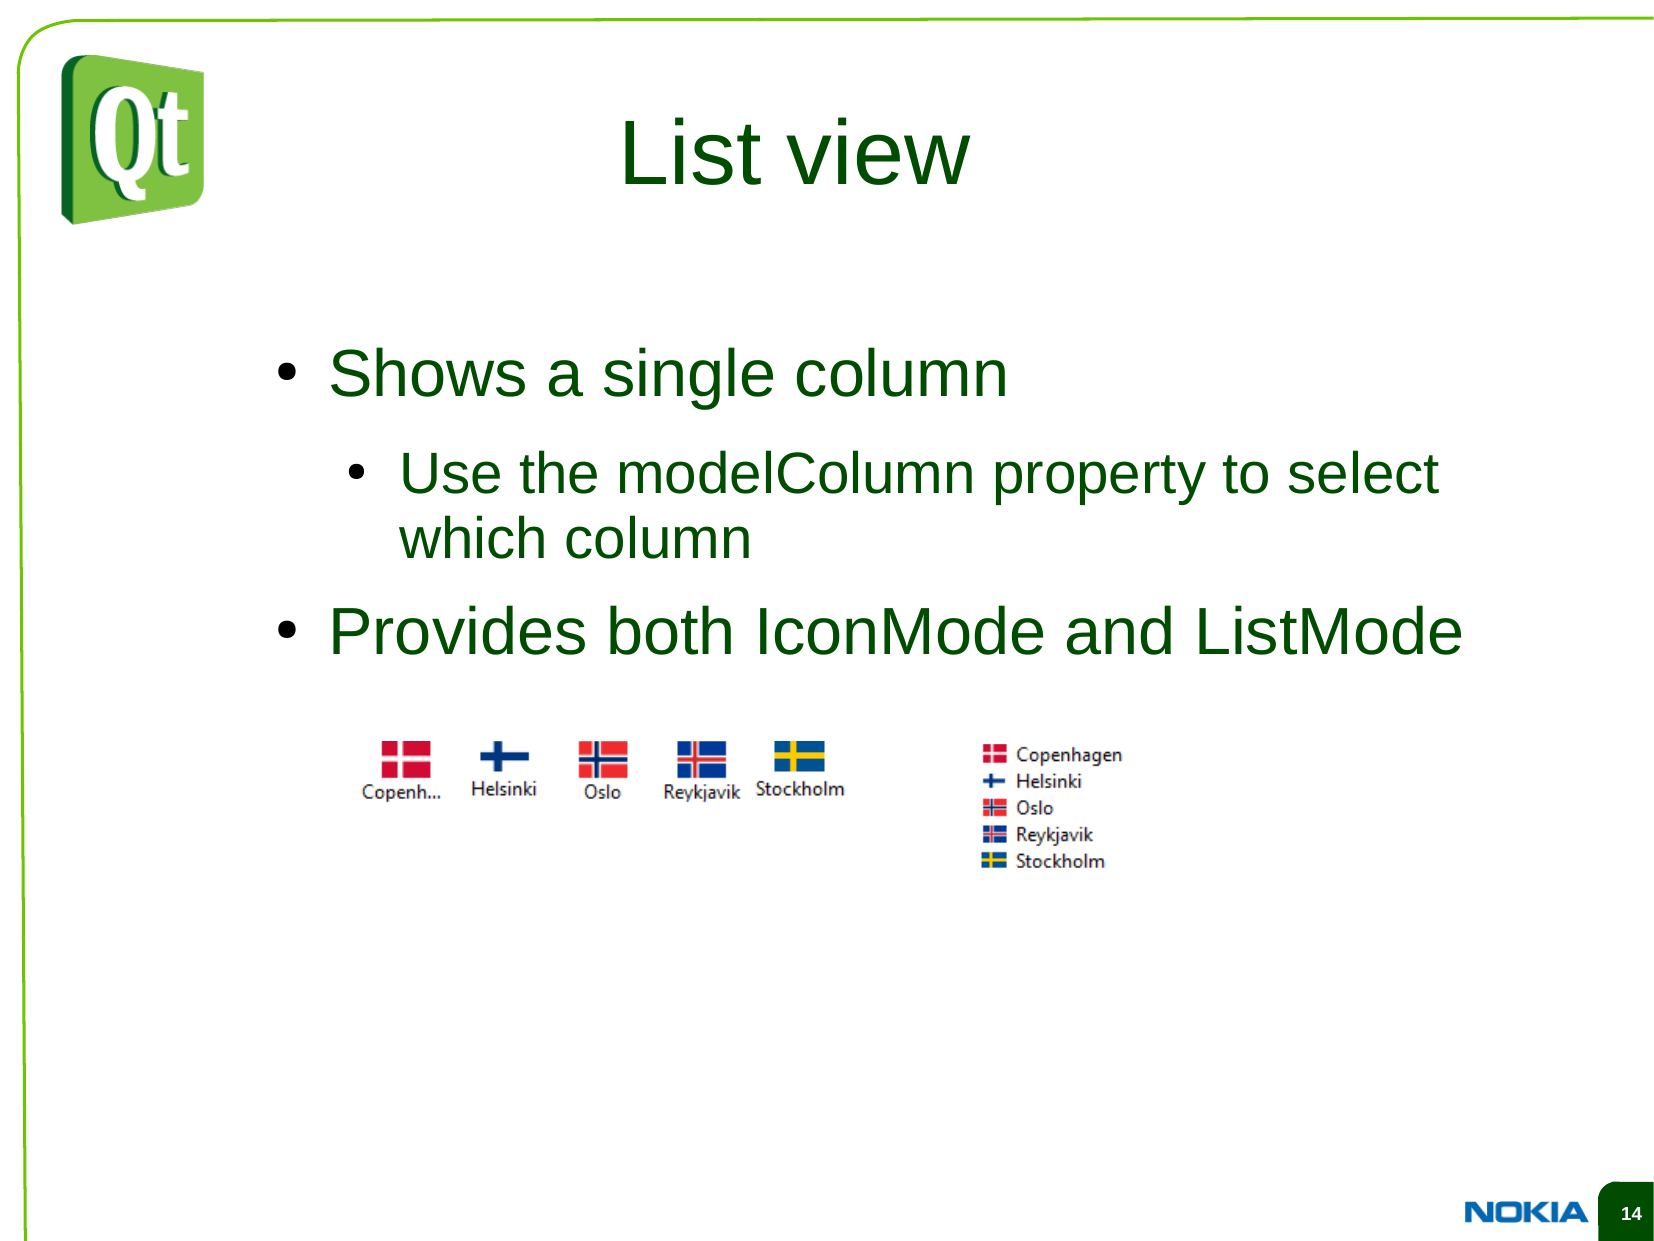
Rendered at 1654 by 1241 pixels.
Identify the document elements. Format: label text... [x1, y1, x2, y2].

list Shows a single column Use the modelColumn property to select which column Provides both IconMode and ListMode [257, 336, 1577, 1156]
picture [360, 741, 872, 1017]
title List view [257, 56, 1333, 250]
picture [1465, 1201, 1589, 1223]
picture [980, 744, 1494, 1014]
picture [61, 55, 204, 225]
